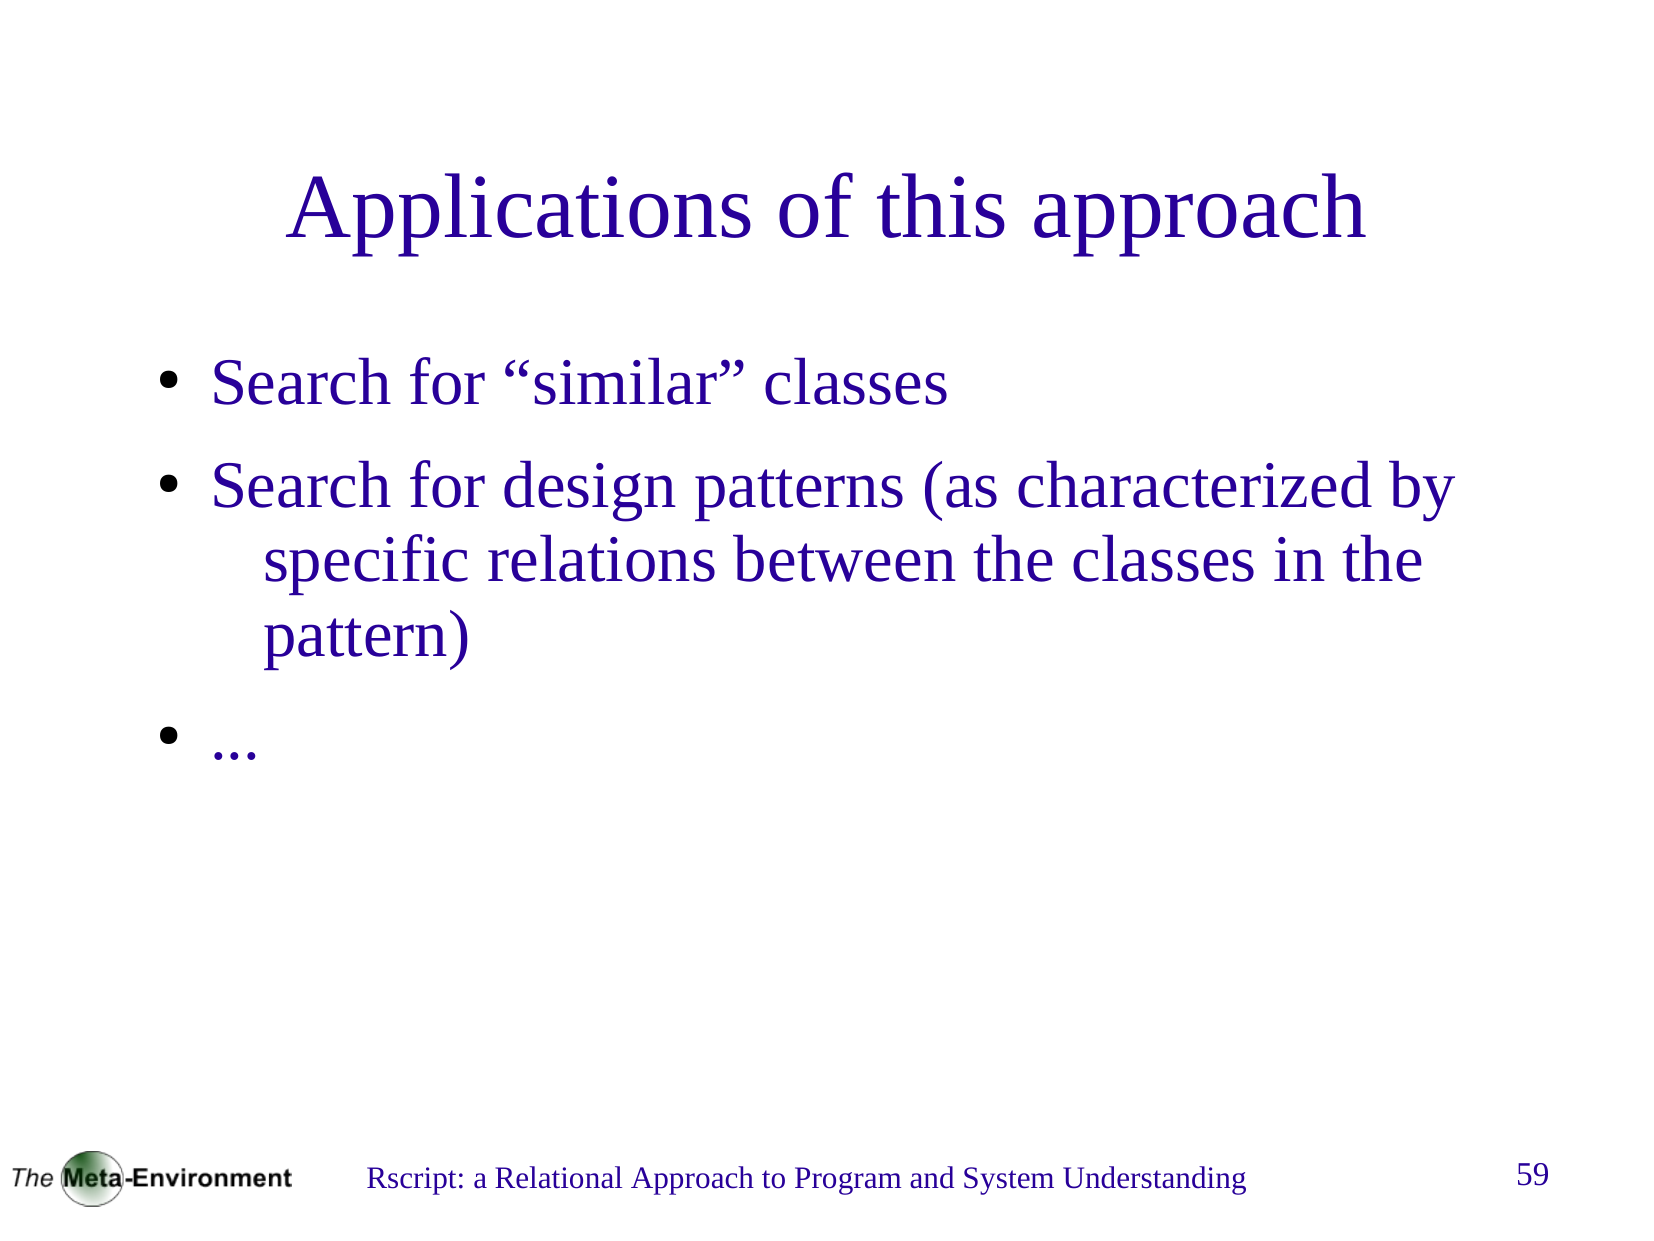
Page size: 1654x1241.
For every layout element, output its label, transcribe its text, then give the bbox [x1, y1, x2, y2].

picture [12, 1151, 292, 1207]
list Search for “similar” classes Search for design patterns (as characterized by specific relations between the classes in the pattern) ... [121, 344, 1534, 1127]
title Applications of this approach [121, 102, 1534, 311]
